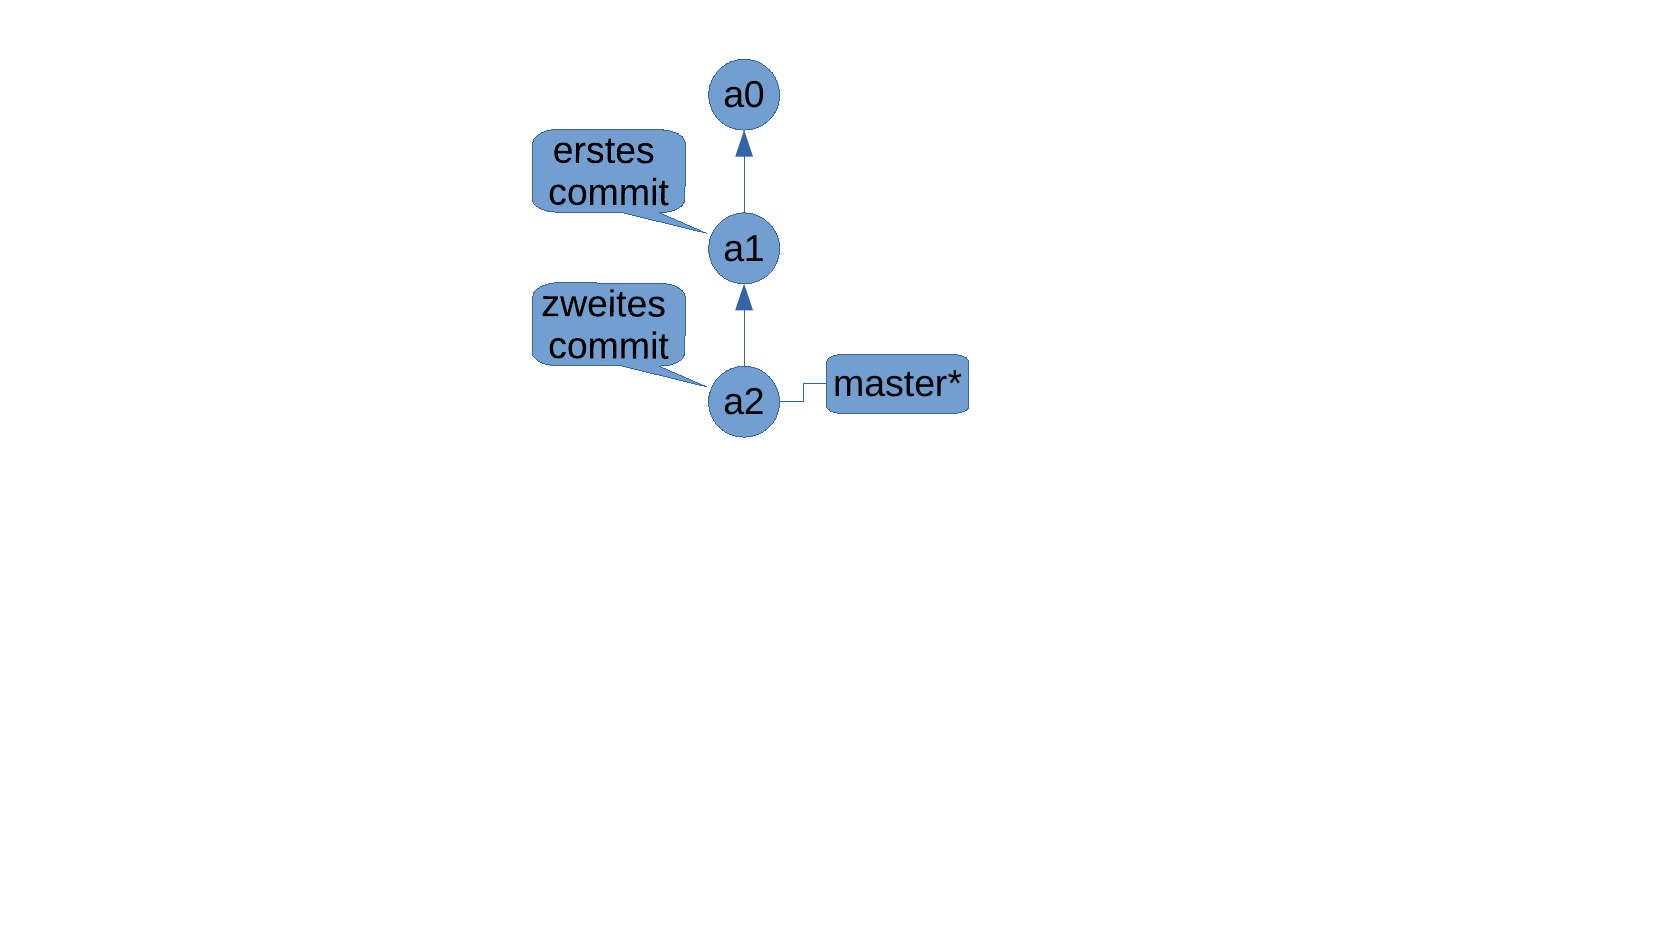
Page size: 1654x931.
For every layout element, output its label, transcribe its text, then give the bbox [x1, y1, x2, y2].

text_box zweites commit [532, 282, 707, 387]
text_box a0 [708, 59, 780, 130]
text_box a1 [708, 212, 780, 284]
text_box erstes commit [532, 129, 707, 234]
text_box a2 [708, 366, 780, 438]
text_box master* [826, 354, 969, 414]
